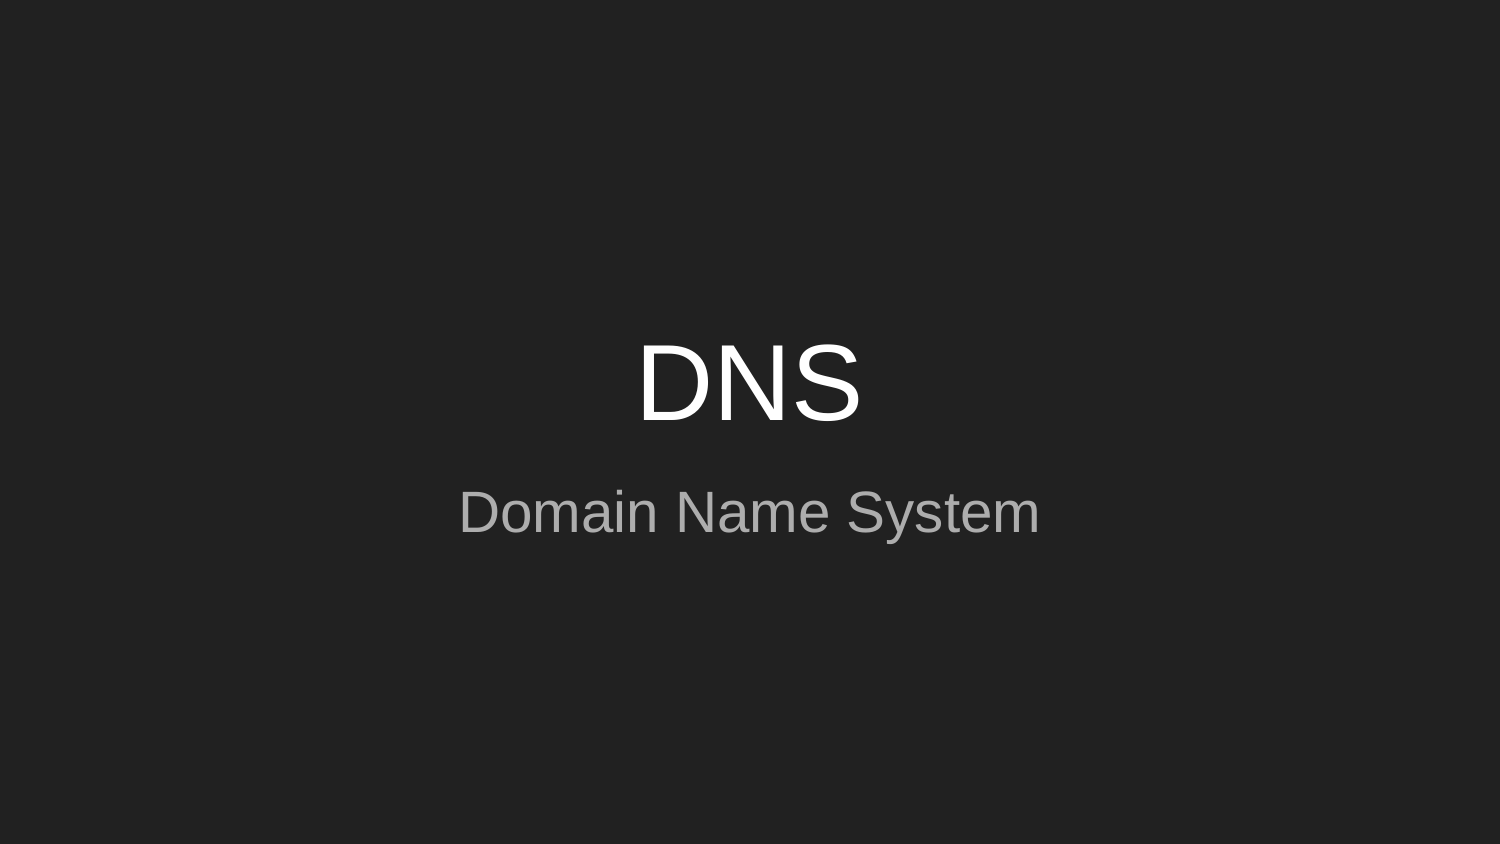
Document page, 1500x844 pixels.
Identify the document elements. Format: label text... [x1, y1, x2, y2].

subtitle Domain Name System [51, 464, 1449, 595]
title DNS [51, 122, 1449, 459]
